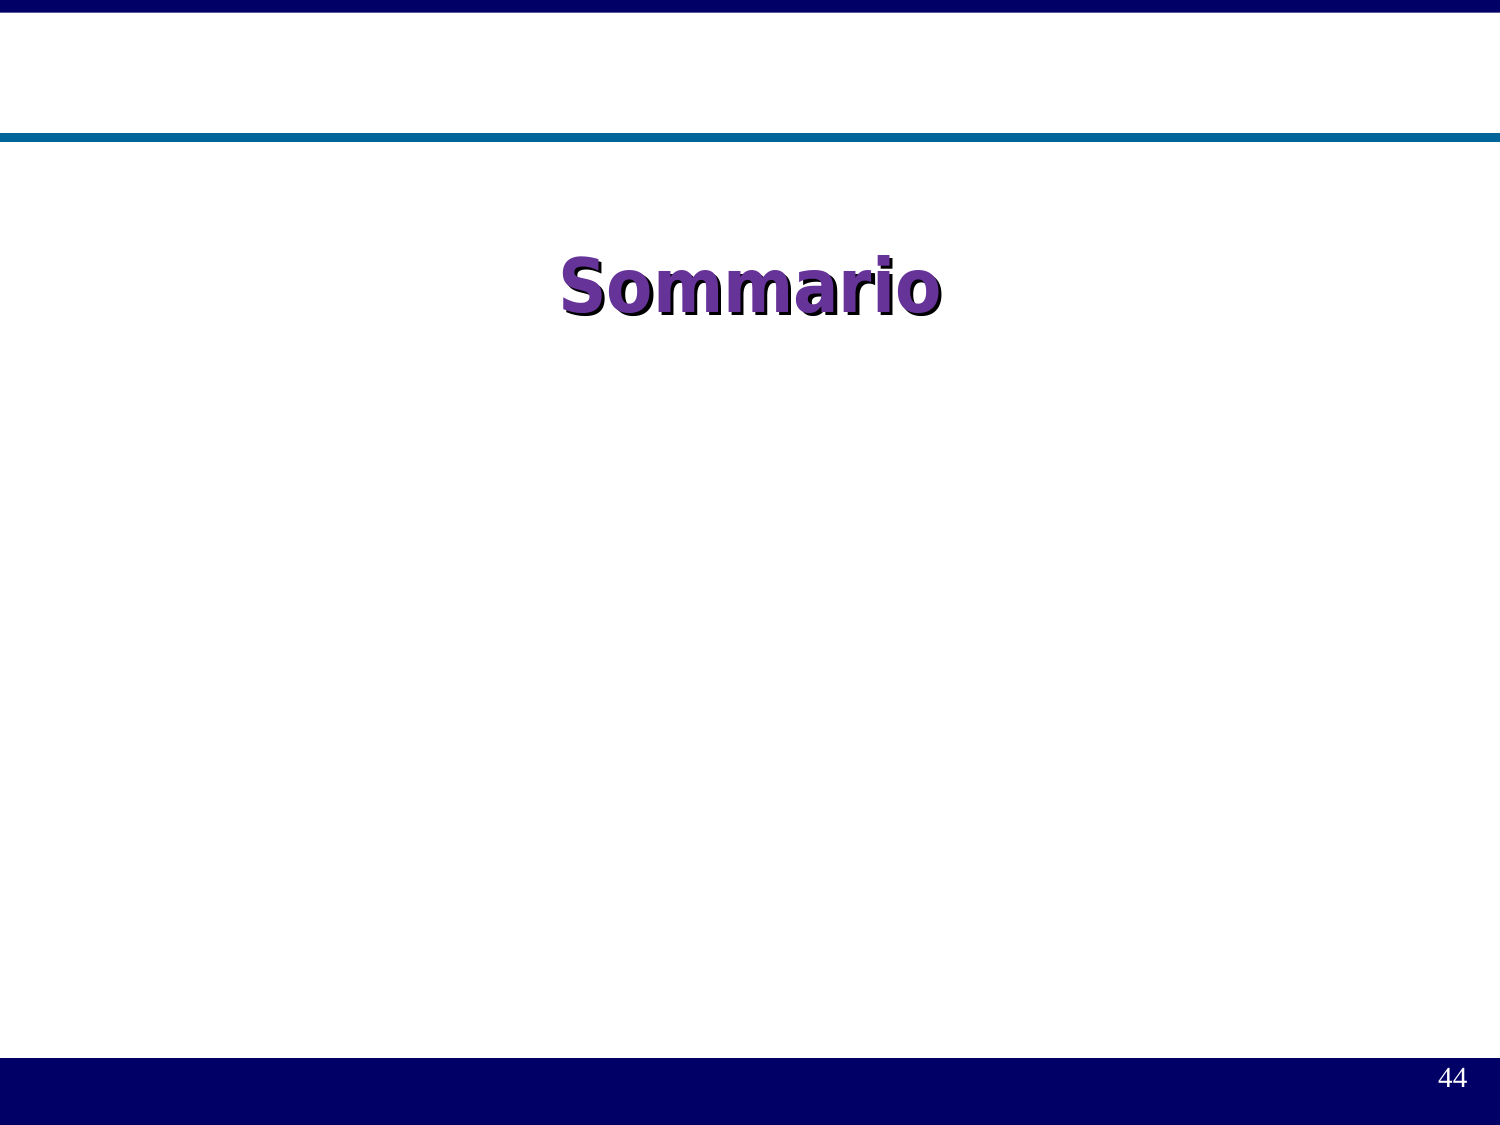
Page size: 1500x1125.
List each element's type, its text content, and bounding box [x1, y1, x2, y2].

subtitle Sommario [30, 0, 1471, 580]
